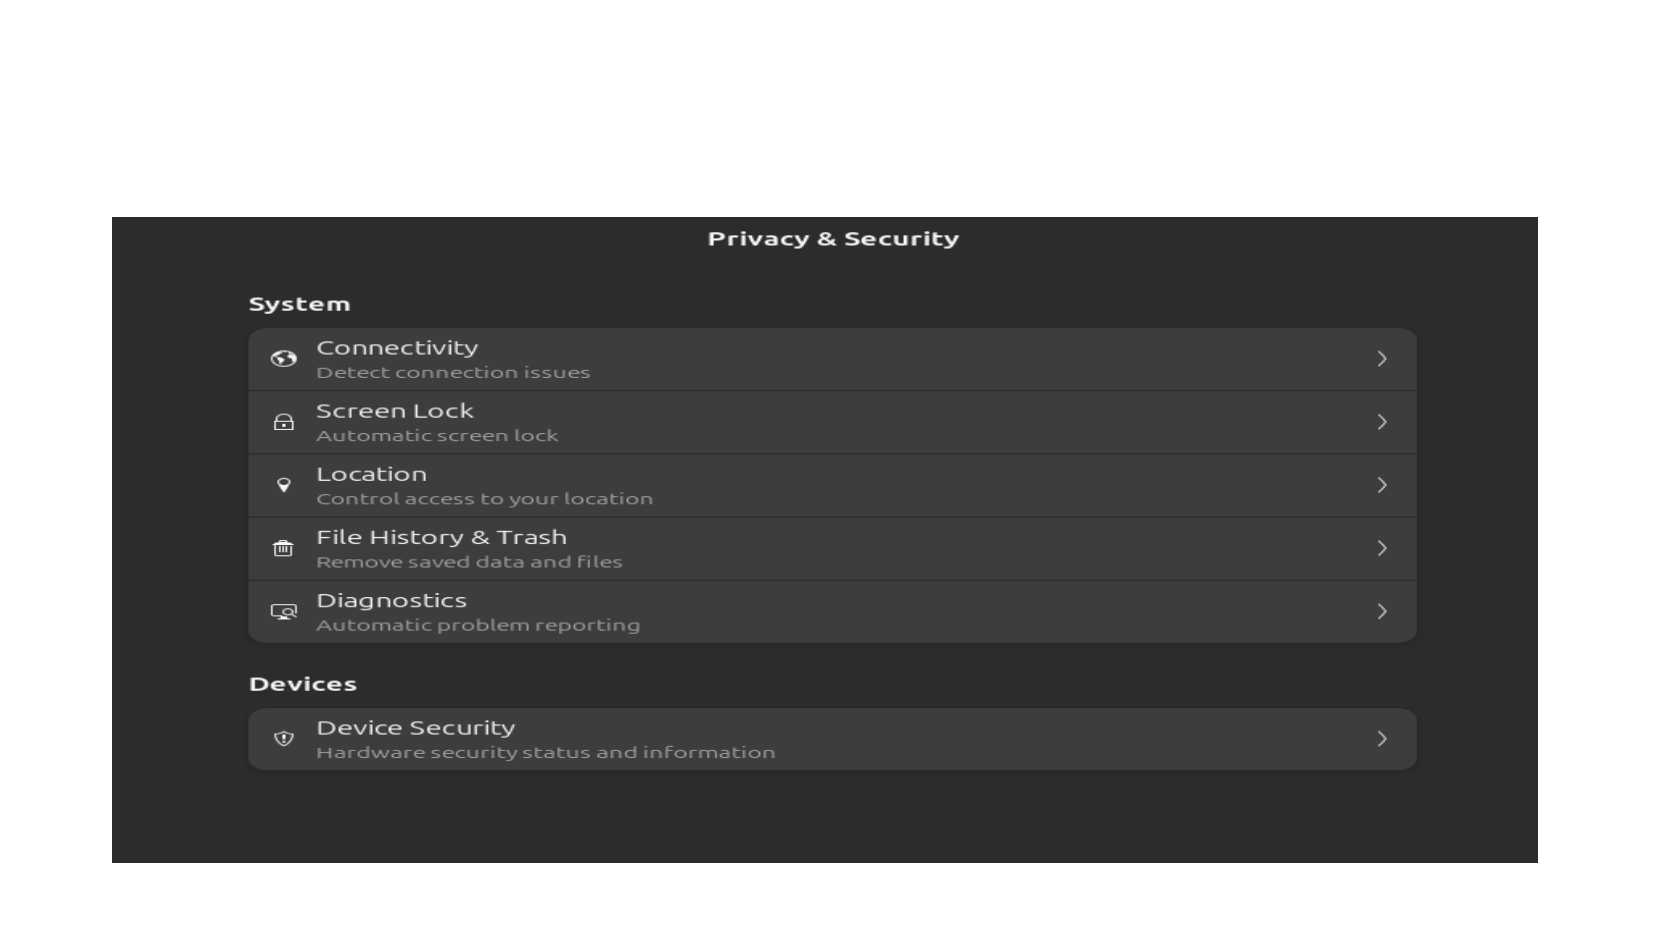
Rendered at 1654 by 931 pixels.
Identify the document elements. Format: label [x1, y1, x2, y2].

picture [112, 217, 1538, 863]
